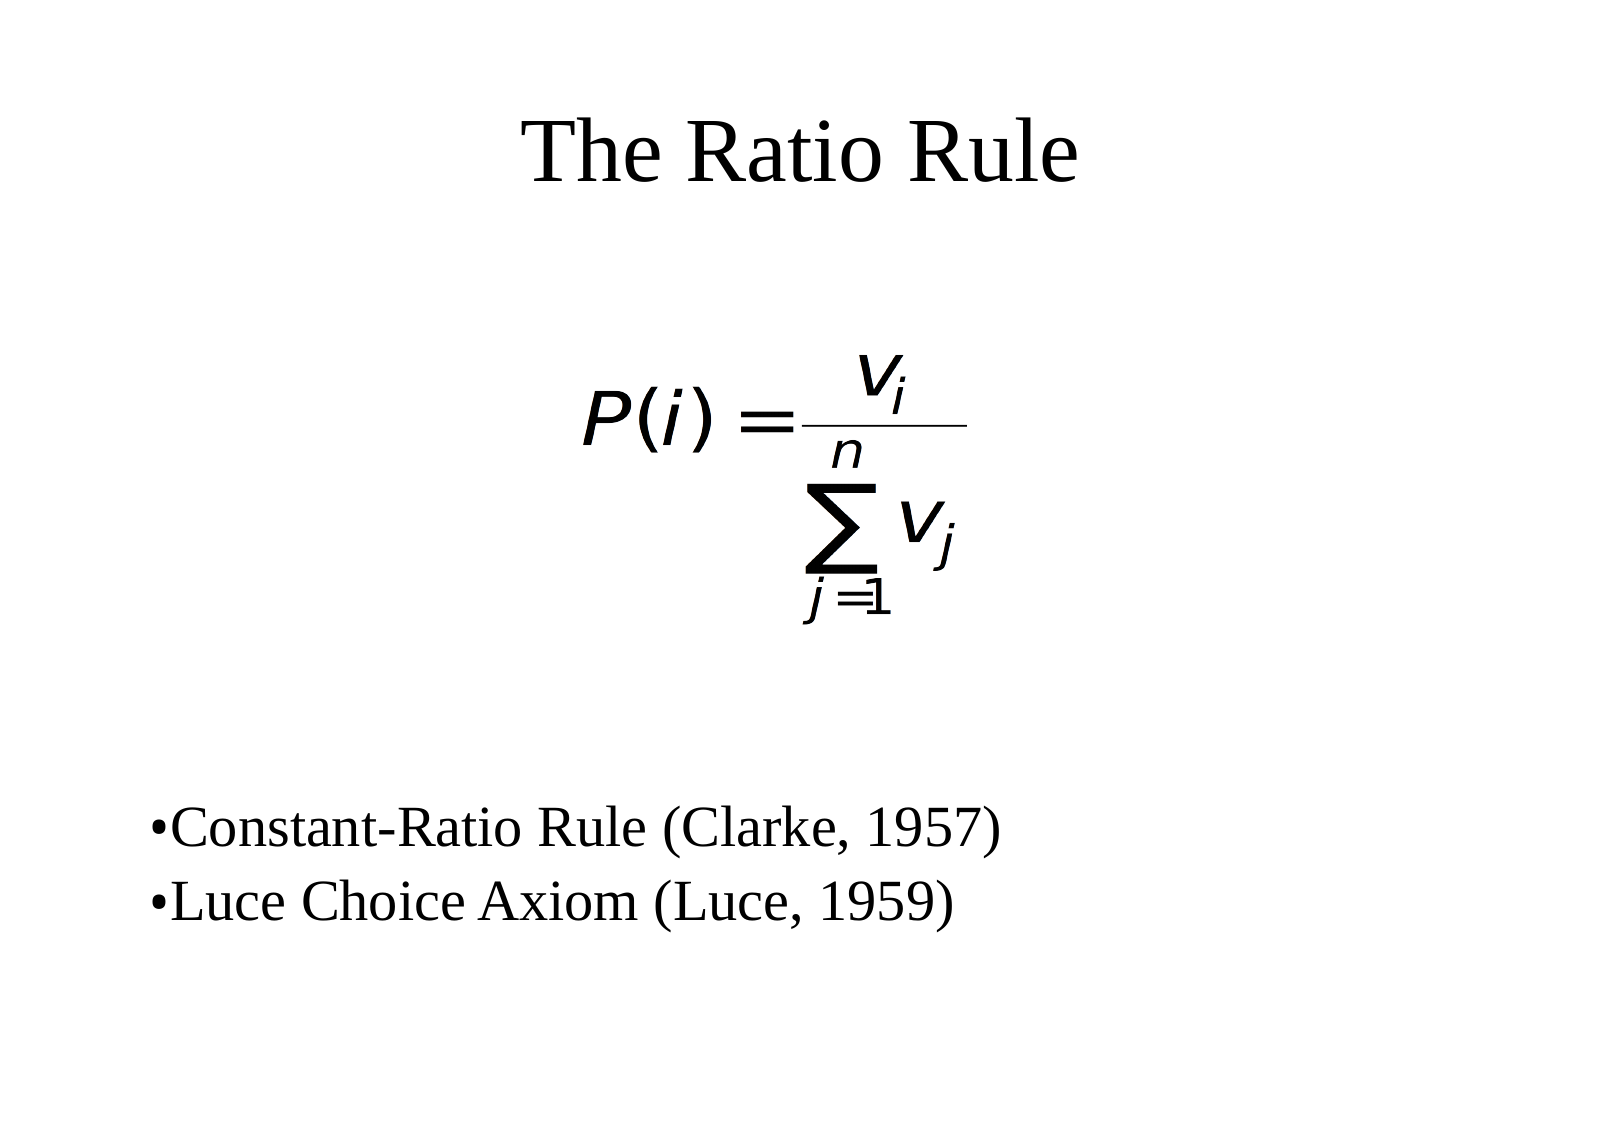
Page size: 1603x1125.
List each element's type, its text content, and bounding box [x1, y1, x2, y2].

picture [576, 344, 1202, 670]
text_box Constant-Ratio Rule (Clarke, 1957) Luce Choice Axiom (Luce, 1959) [148, 794, 1424, 1120]
text_box The Ratio Rule [163, 99, 1439, 288]
